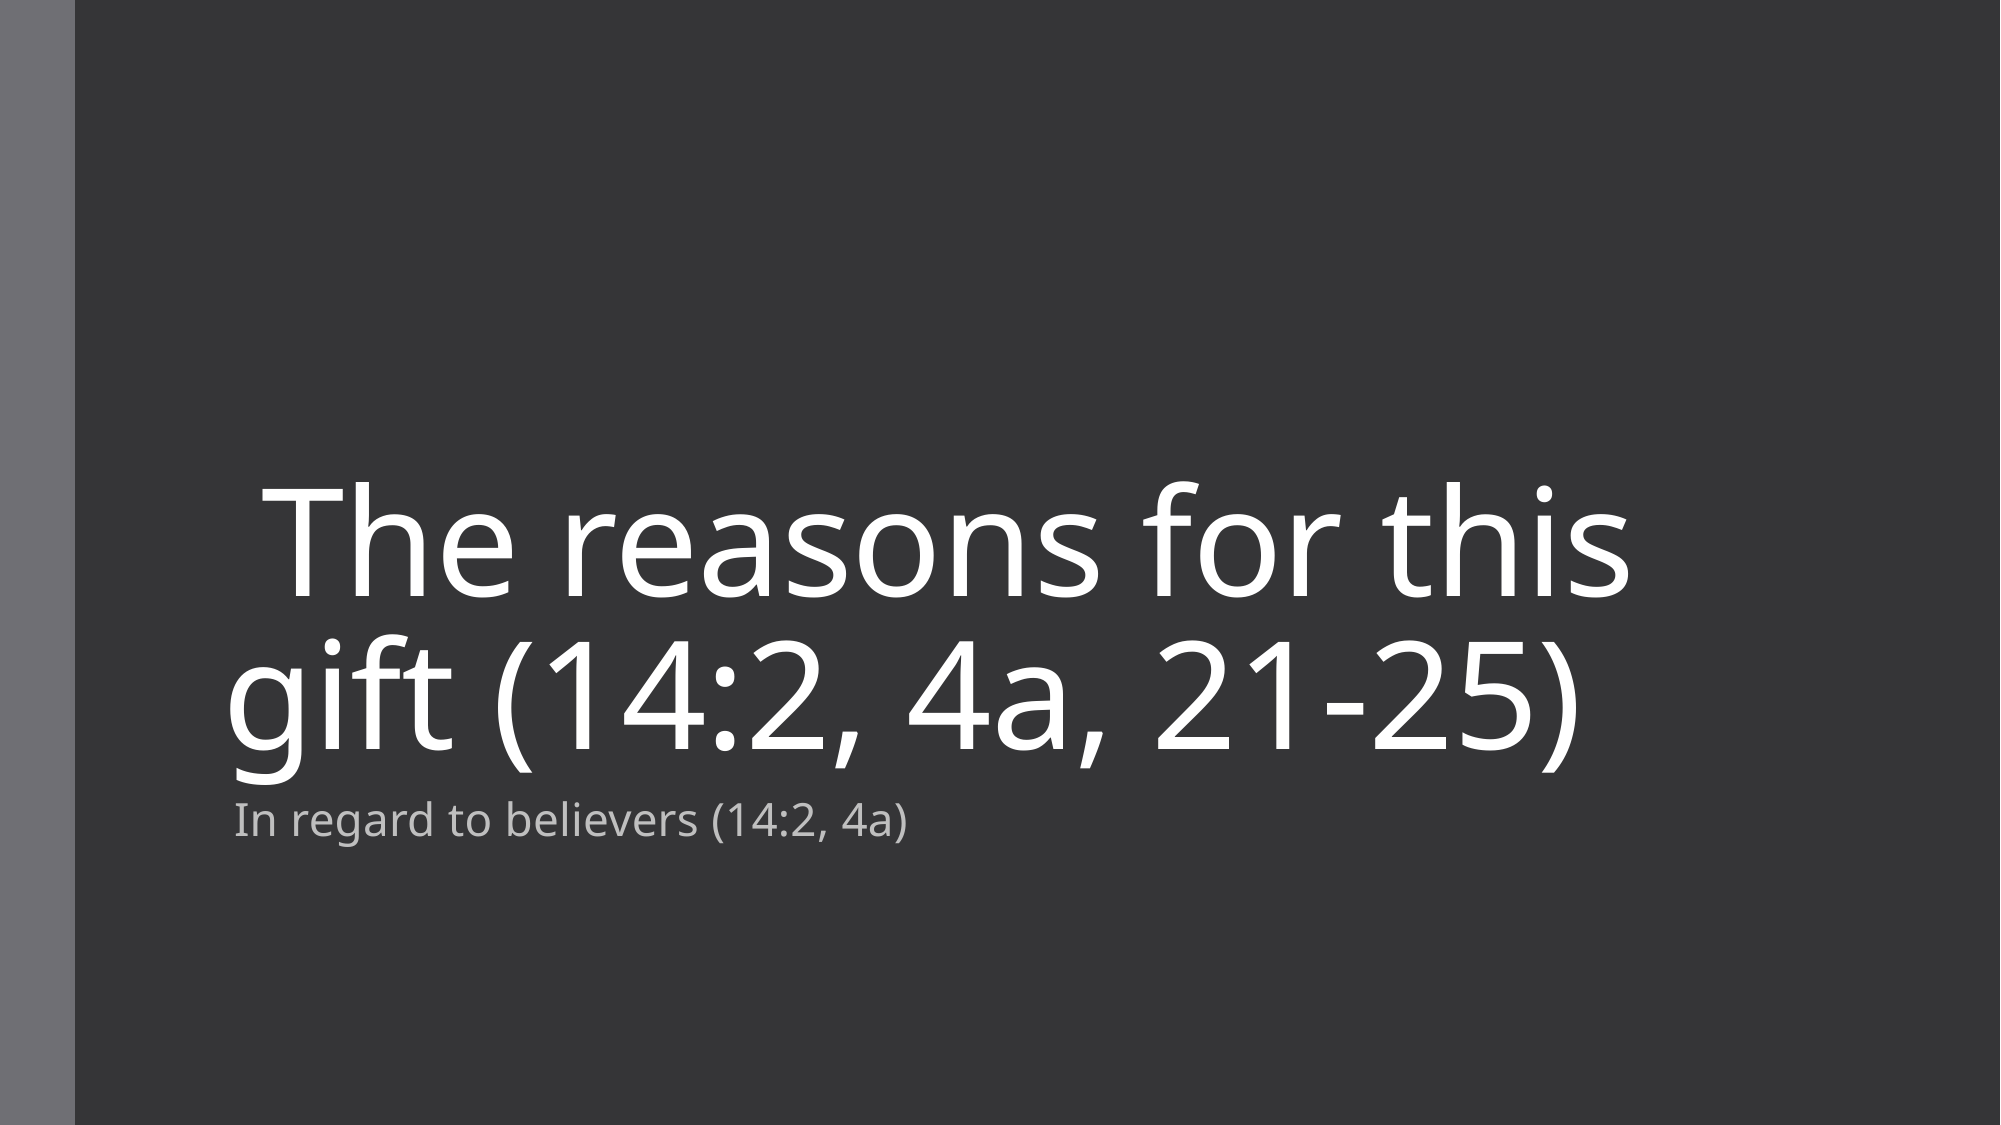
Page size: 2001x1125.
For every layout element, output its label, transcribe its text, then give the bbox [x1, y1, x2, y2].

subtitle In regard to believers (14:2, 4a) [206, 787, 1752, 1066]
title The reasons for this gift (14:2, 4a, 21-25) [206, 124, 1752, 787]
